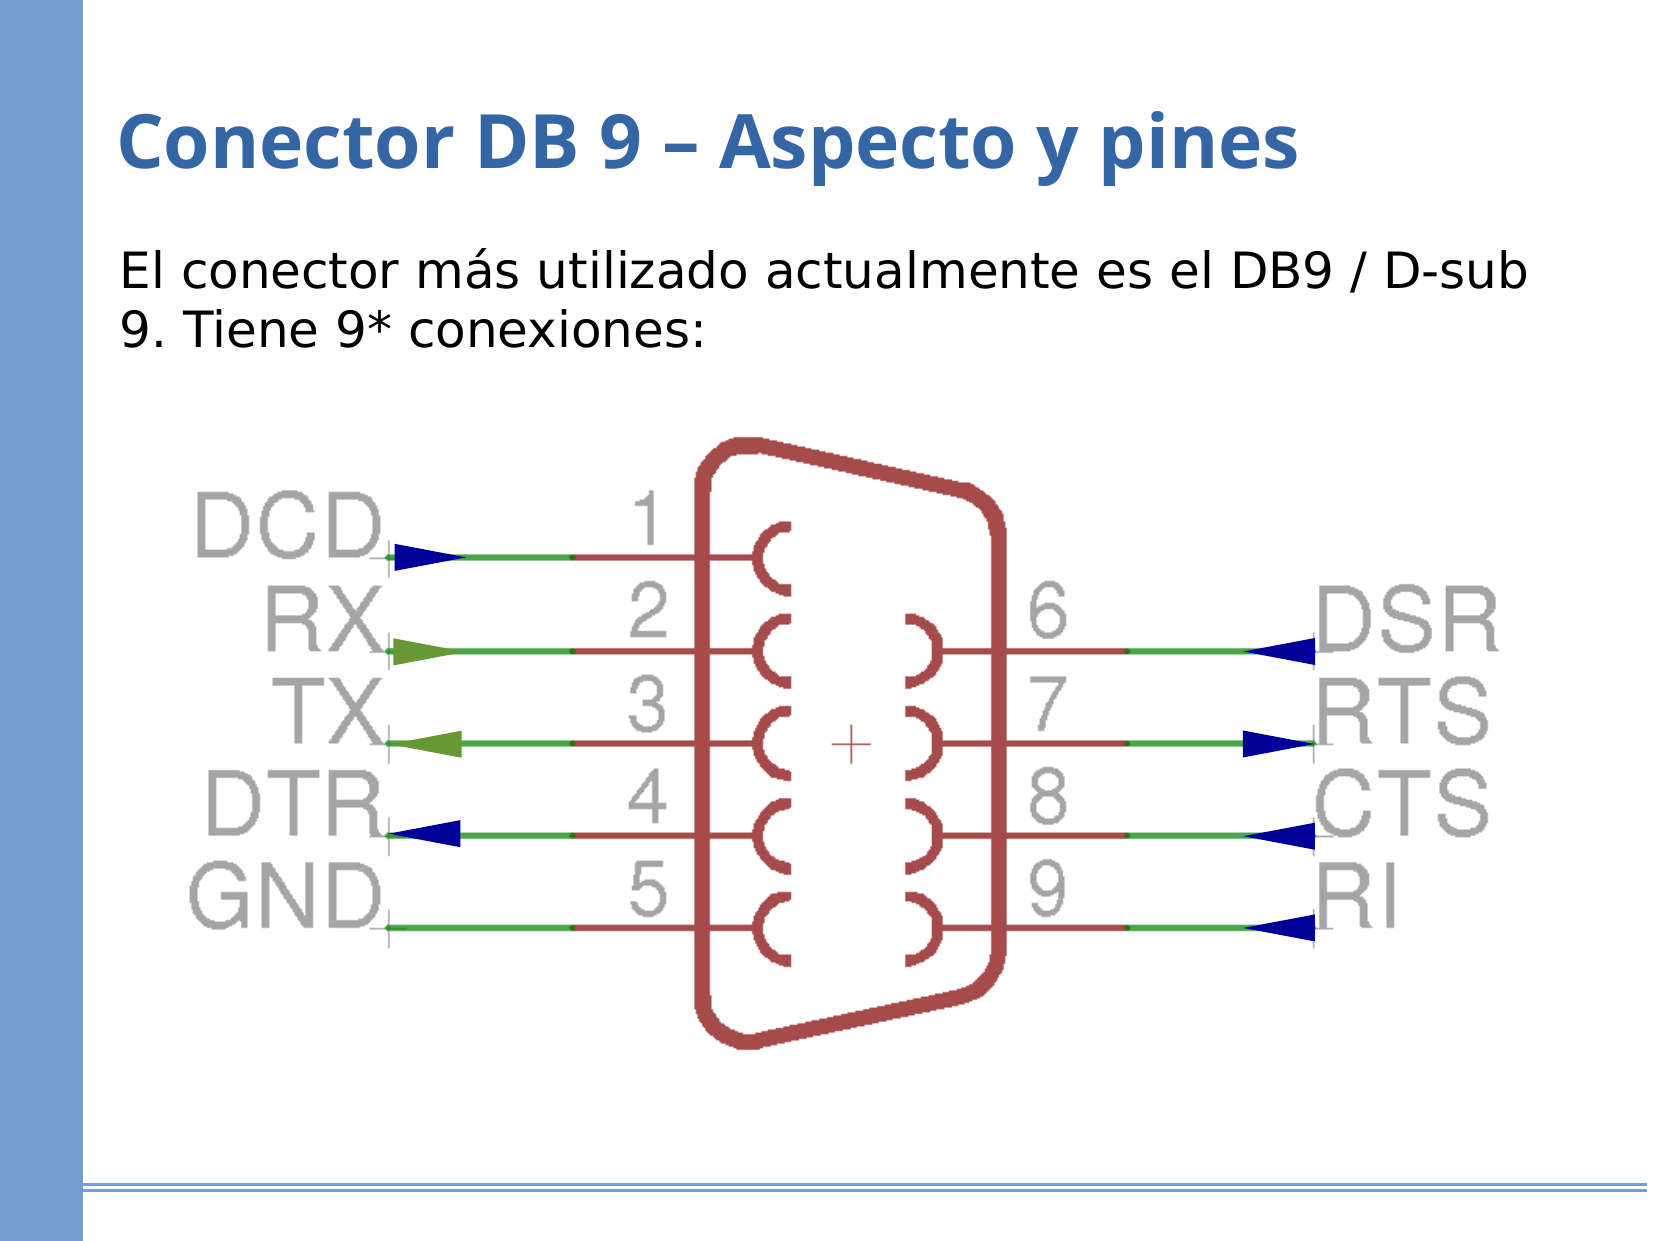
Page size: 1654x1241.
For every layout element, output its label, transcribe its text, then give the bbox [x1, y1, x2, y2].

text_box El conector más utilizado actualmente es el DB9 / D-sub 9. Tiene 9* conexiones: [105, 235, 1606, 367]
text_box Conector DB 9 – Aspecto y pines [101, 30, 1654, 133]
picture [165, 414, 1521, 1072]
